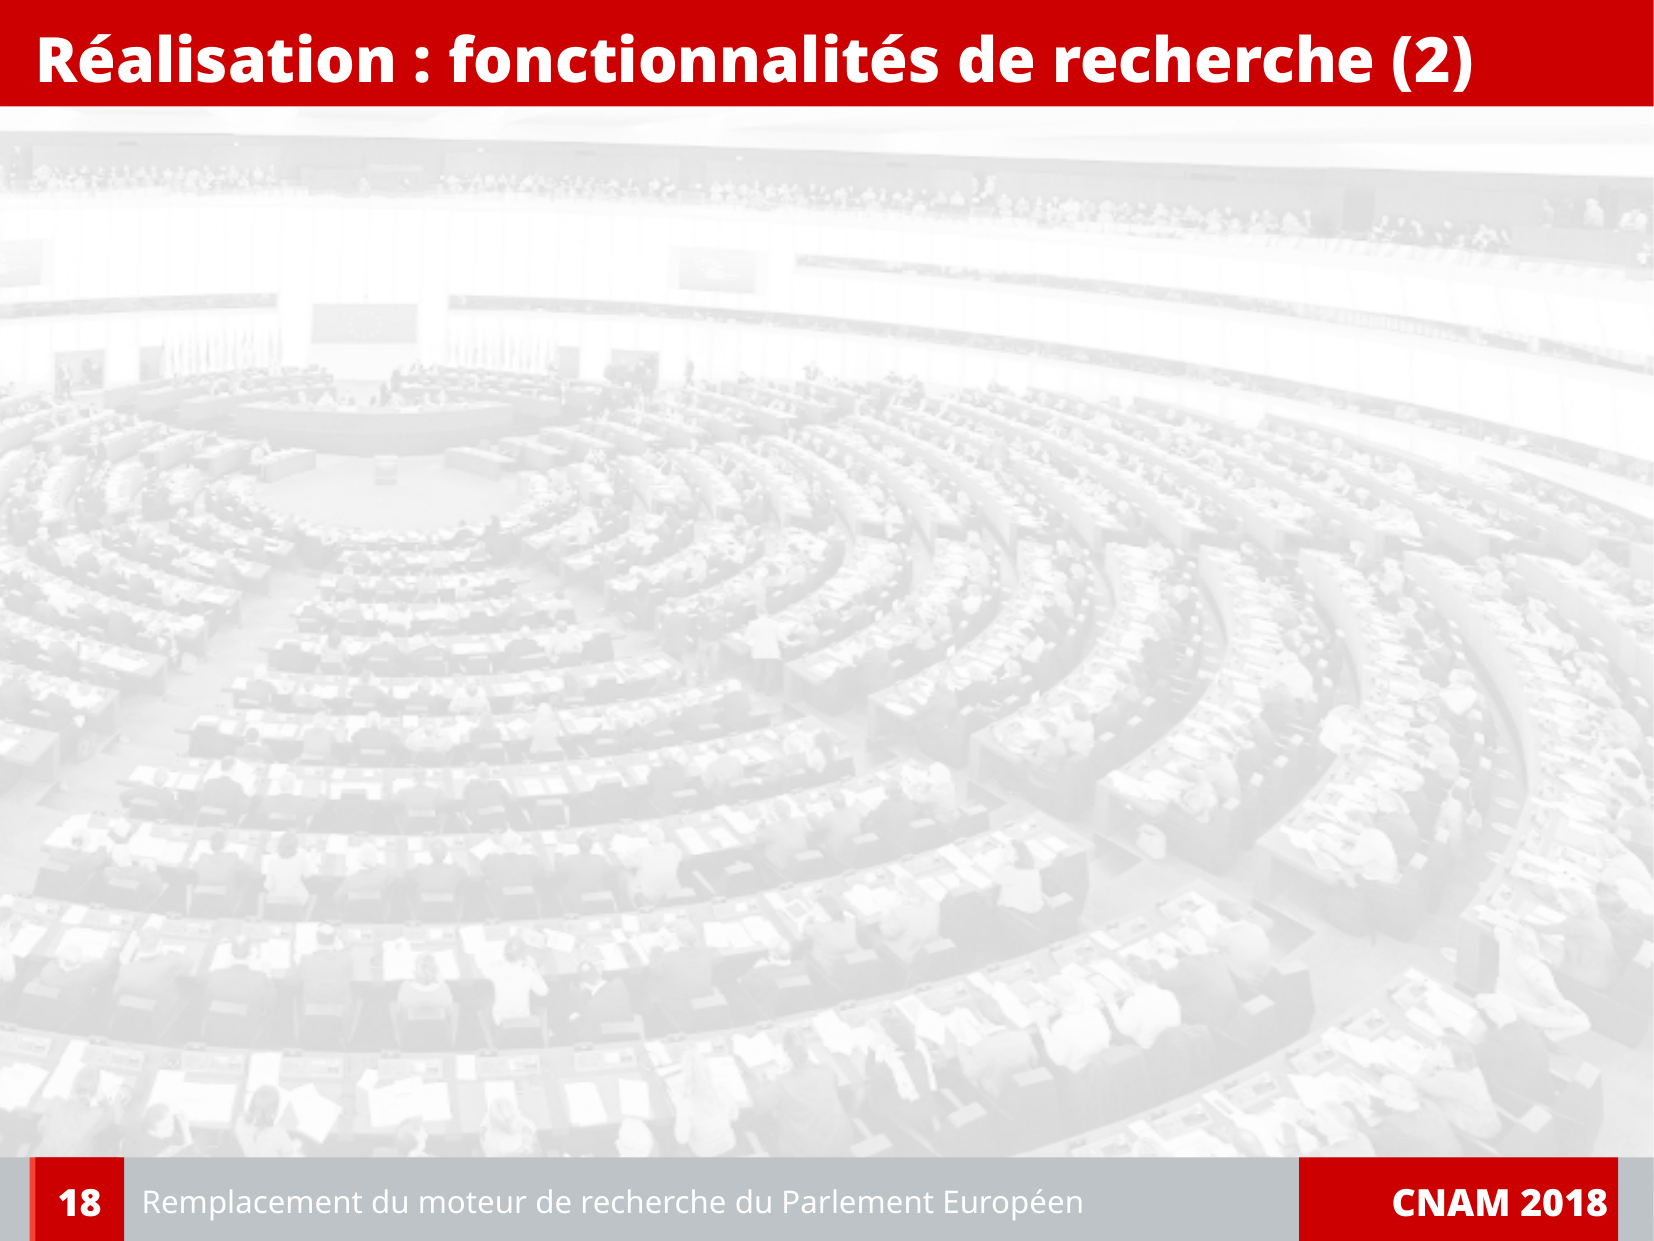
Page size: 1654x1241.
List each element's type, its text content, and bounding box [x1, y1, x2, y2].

title Réalisation : fonctionnalités de recherche (2) [35, 0, 1642, 101]
picture [0, 107, 1654, 1157]
